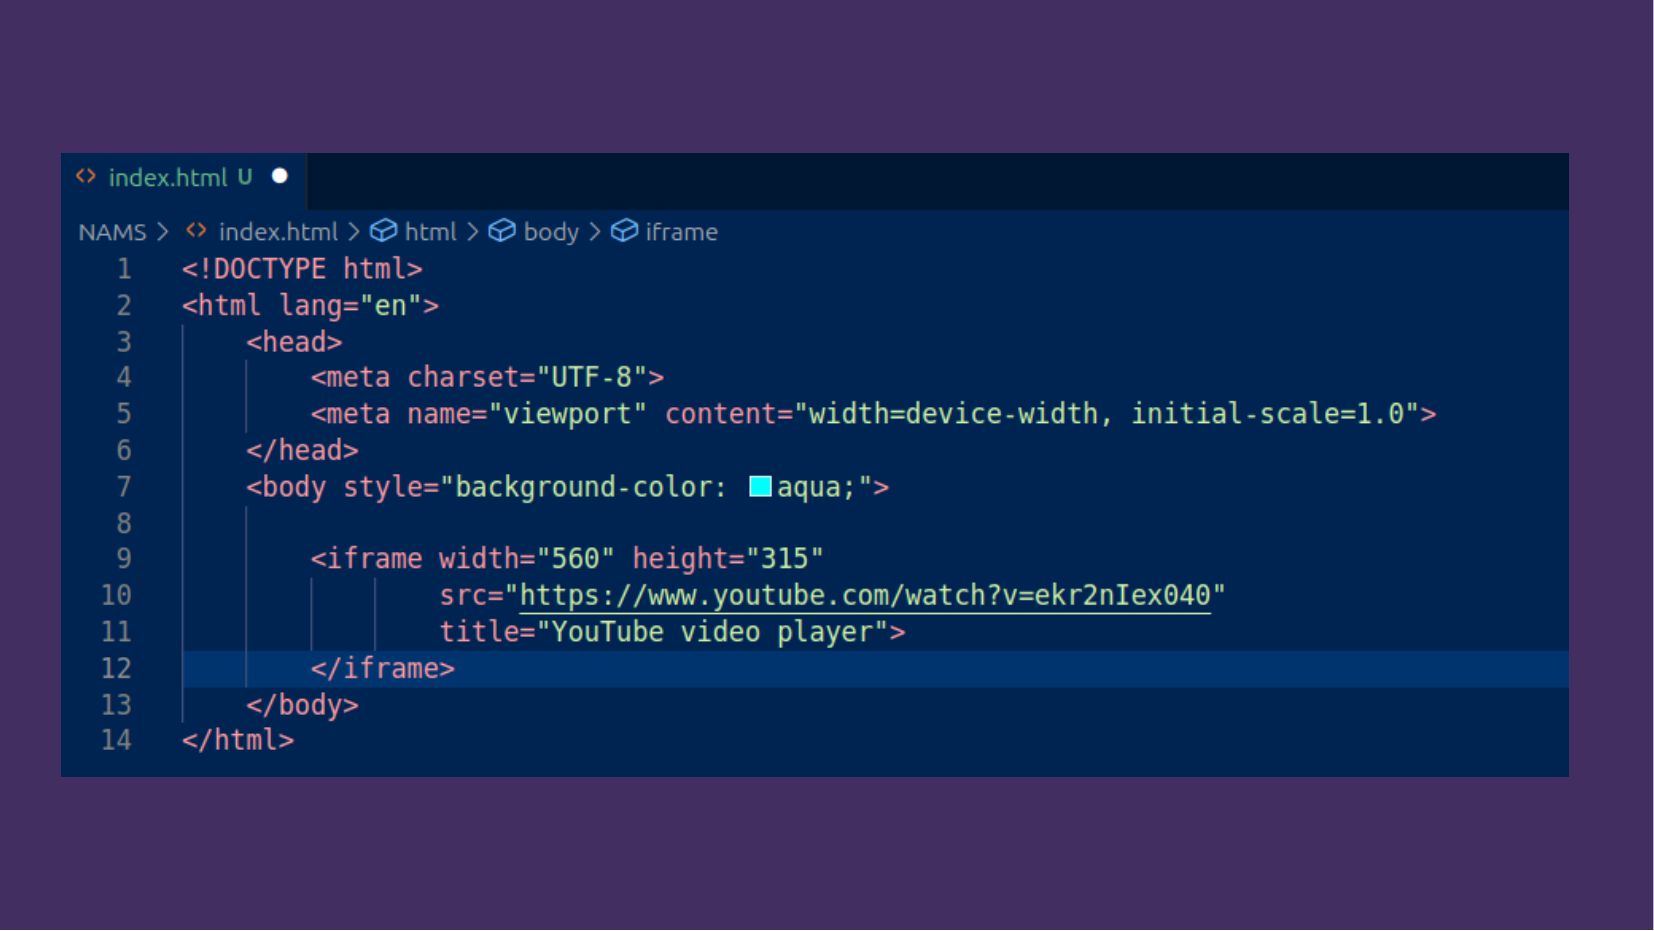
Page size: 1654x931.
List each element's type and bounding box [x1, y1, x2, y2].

picture [61, 153, 1569, 777]
